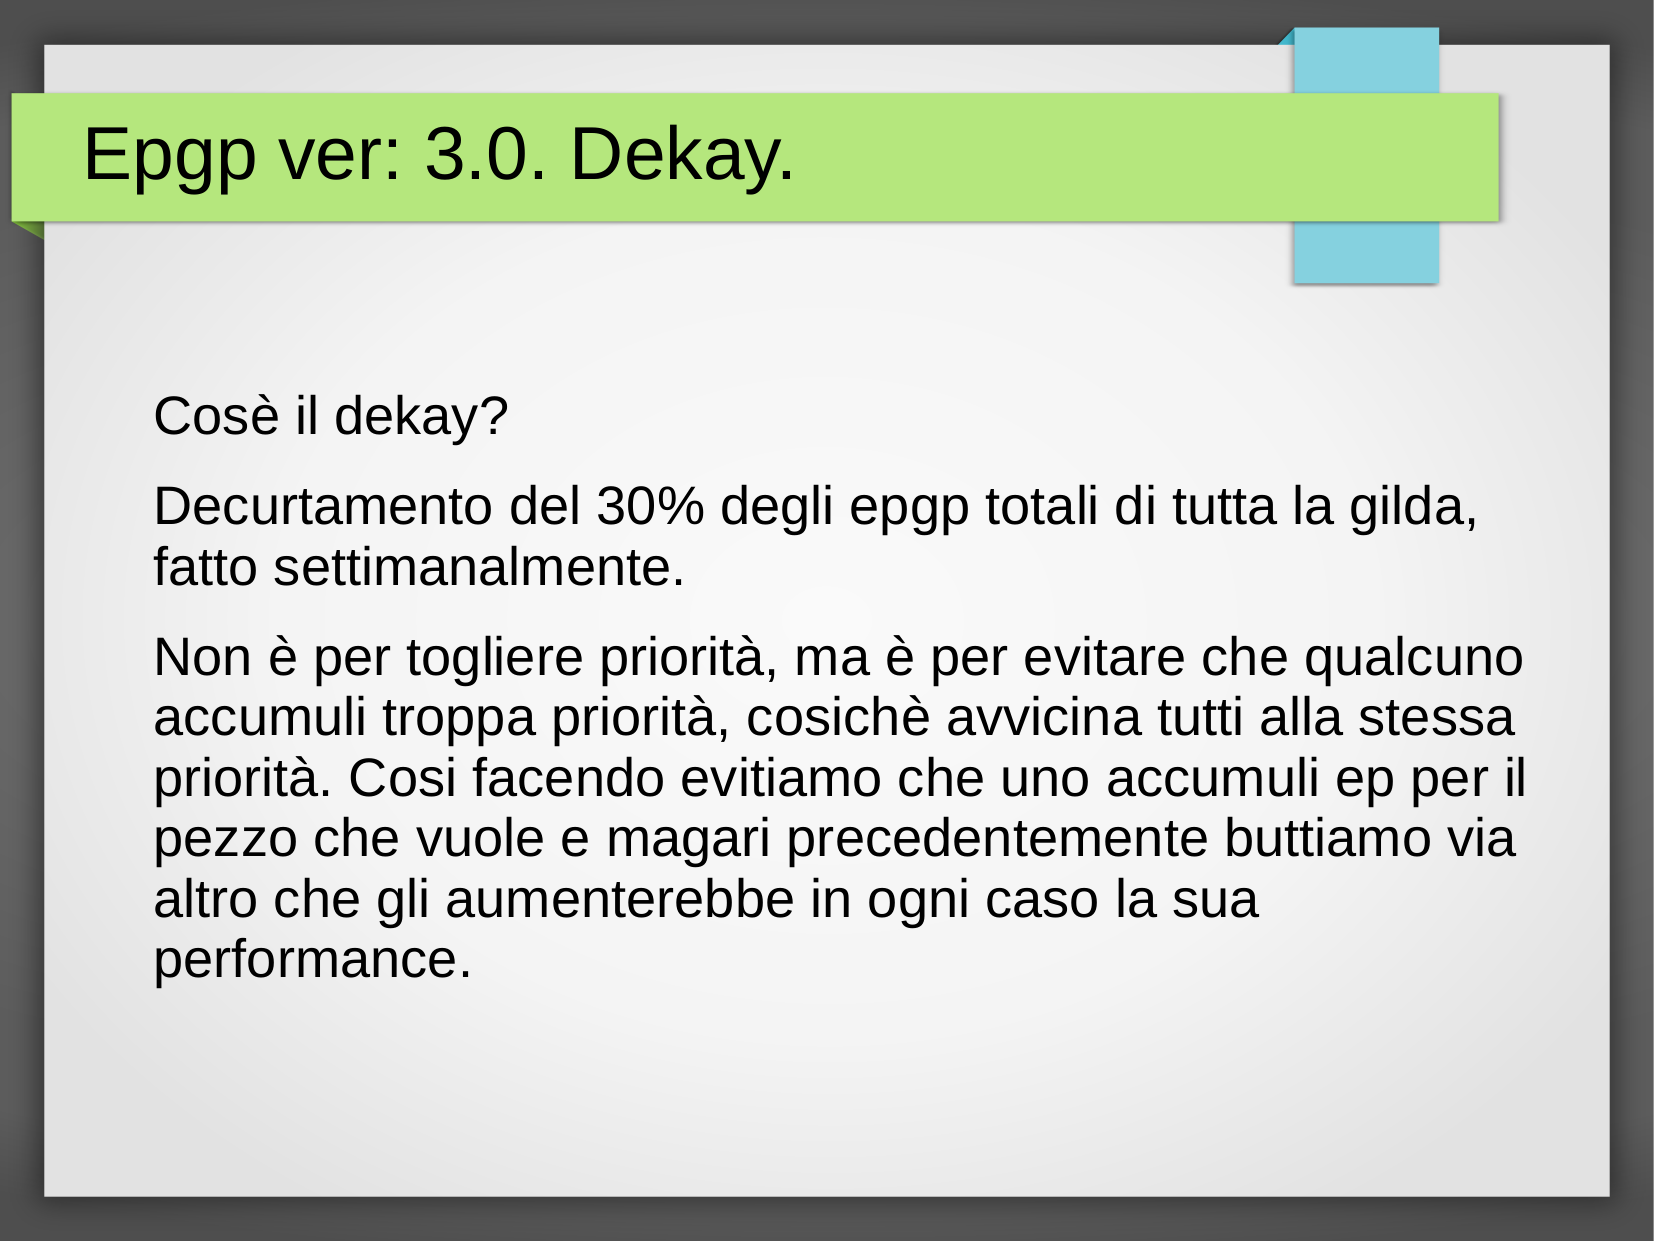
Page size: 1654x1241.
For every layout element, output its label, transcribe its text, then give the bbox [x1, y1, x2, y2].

title Epgp ver: 3.0. Dekay. [82, 94, 1264, 213]
picture [0, 0, 1654, 1241]
list Cosè il dekay? Decurtamento del 30% degli epgp totali di tutta la gilda, fatto settimanalmente. Non è per togliere priorità, ma è per evitare che qualcuno accumuli troppa priorità, cosichè avvicina tutti alla stessa priorità. Cosi facendo evitiamo che uno accumuli ep per il pezzo che vuole e magari precedentemente buttiamo via altro che gli aumenterebbe in ogni caso la sua performance. [82, 295, 1571, 1015]
